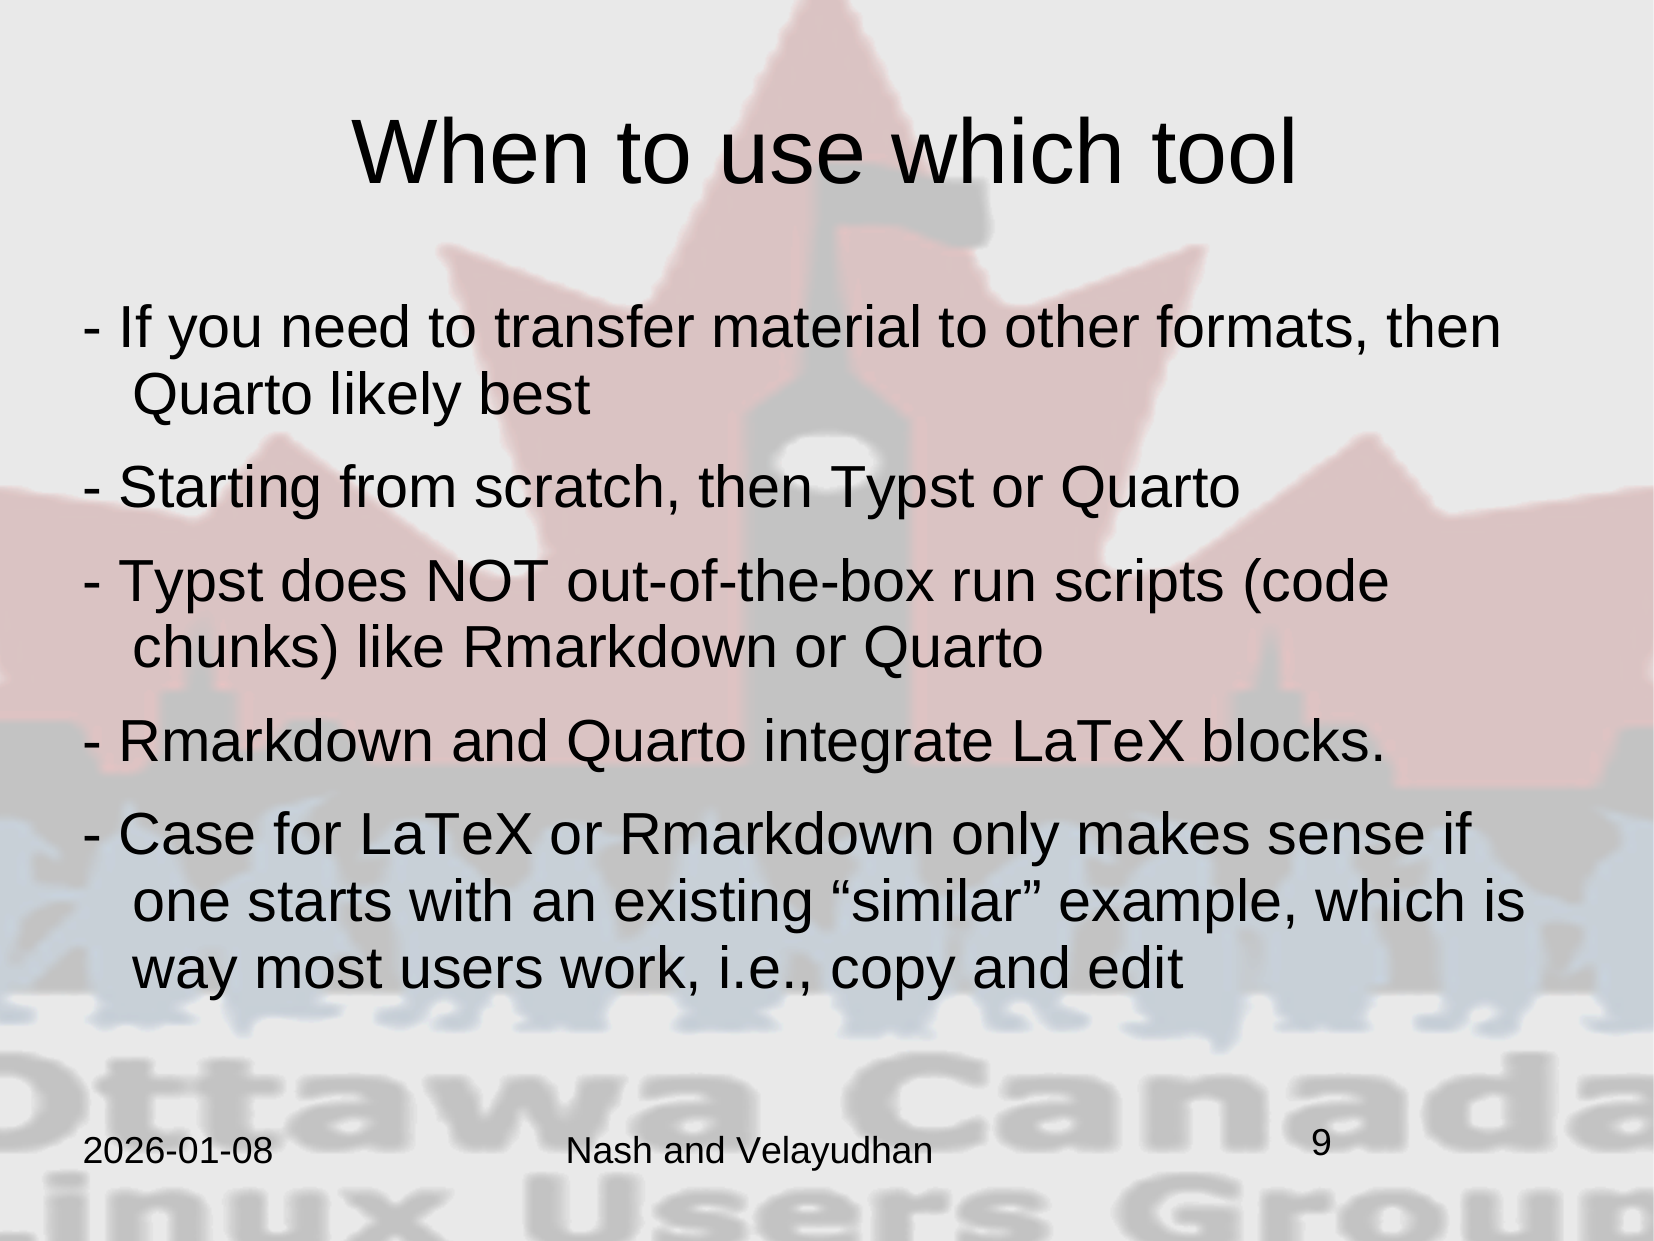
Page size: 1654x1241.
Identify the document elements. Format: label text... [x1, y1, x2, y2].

title When to use which tool [82, 49, 1570, 256]
picture [0, 0, 1654, 1241]
list - If you need to transfer material to other formats, then Quarto likely best - Starting from scratch, then Typst or Quarto - Typst does NOT out-of-the-box run scripts (code chunks) like Rmarkdown or Quarto - Rmarkdown and Quarto integrate LaTeX blocks. - Case for LaTeX or Rmarkdown only makes sense if one starts with an existing “similar” example, which is way most users work, i.e., copy and edit [82, 290, 1570, 1009]
